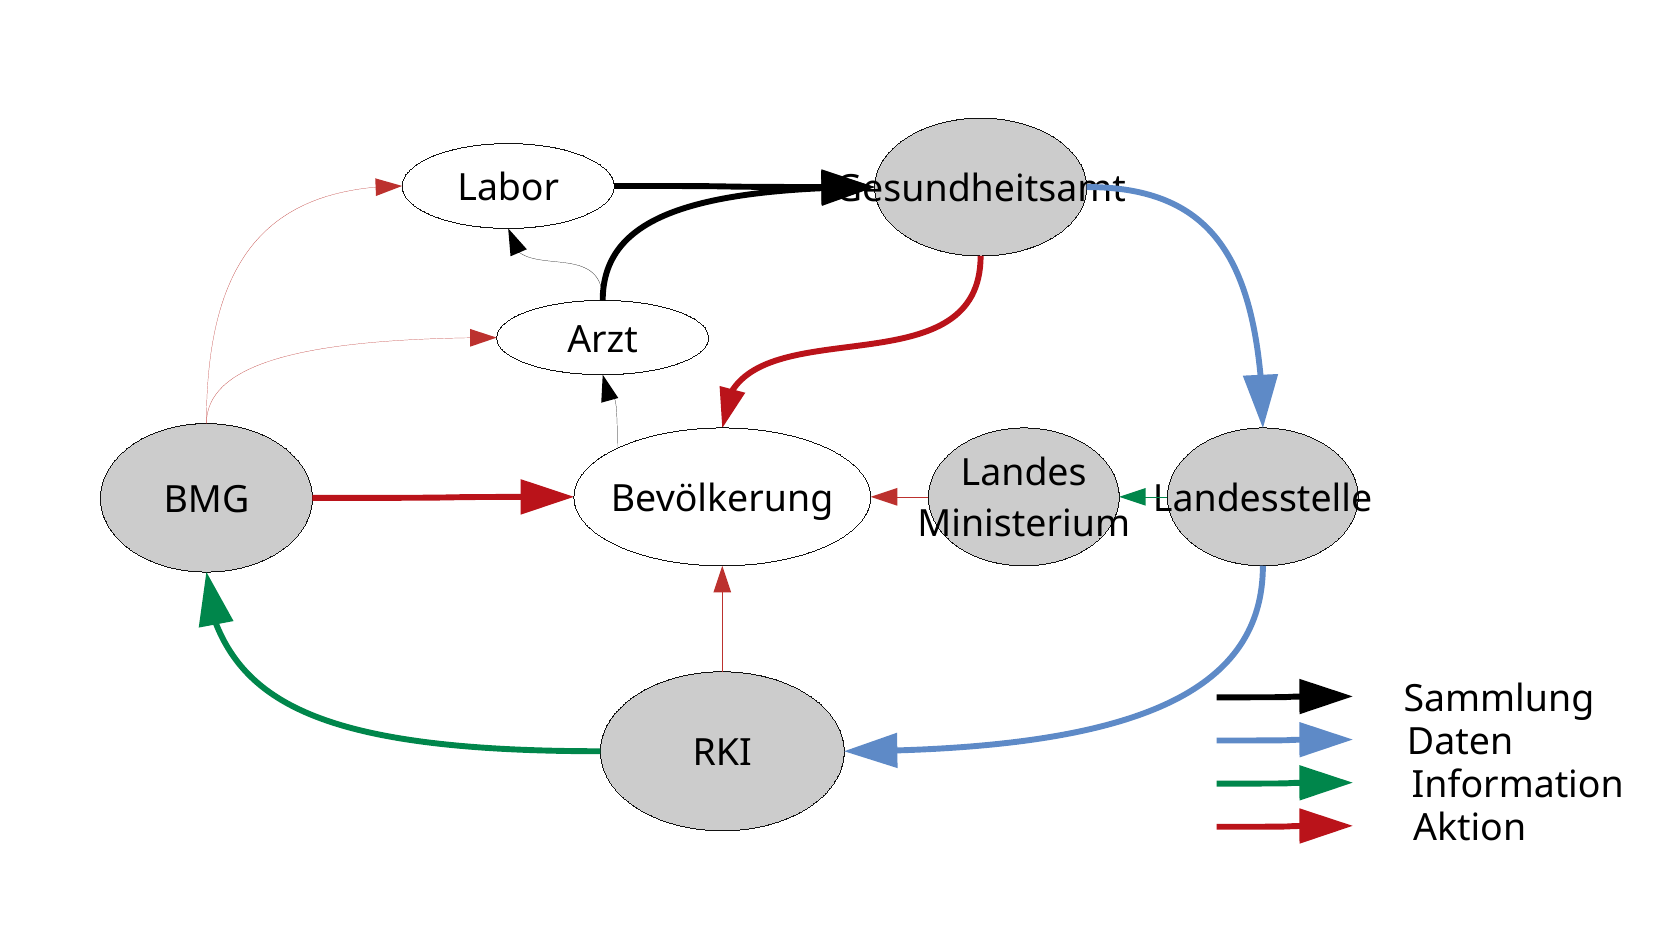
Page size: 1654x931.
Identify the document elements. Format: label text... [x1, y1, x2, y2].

text_box Bevölkerung [573, 427, 871, 566]
text_box Gesundheitsamt [874, 118, 1087, 256]
text_box BMG [100, 423, 313, 573]
text_box Arzt [496, 300, 709, 375]
text_box Labor [402, 143, 614, 229]
text_box Landes Ministerium [928, 427, 1120, 566]
text_box RKI [600, 671, 845, 831]
text_box Landesstelle [1167, 427, 1358, 566]
